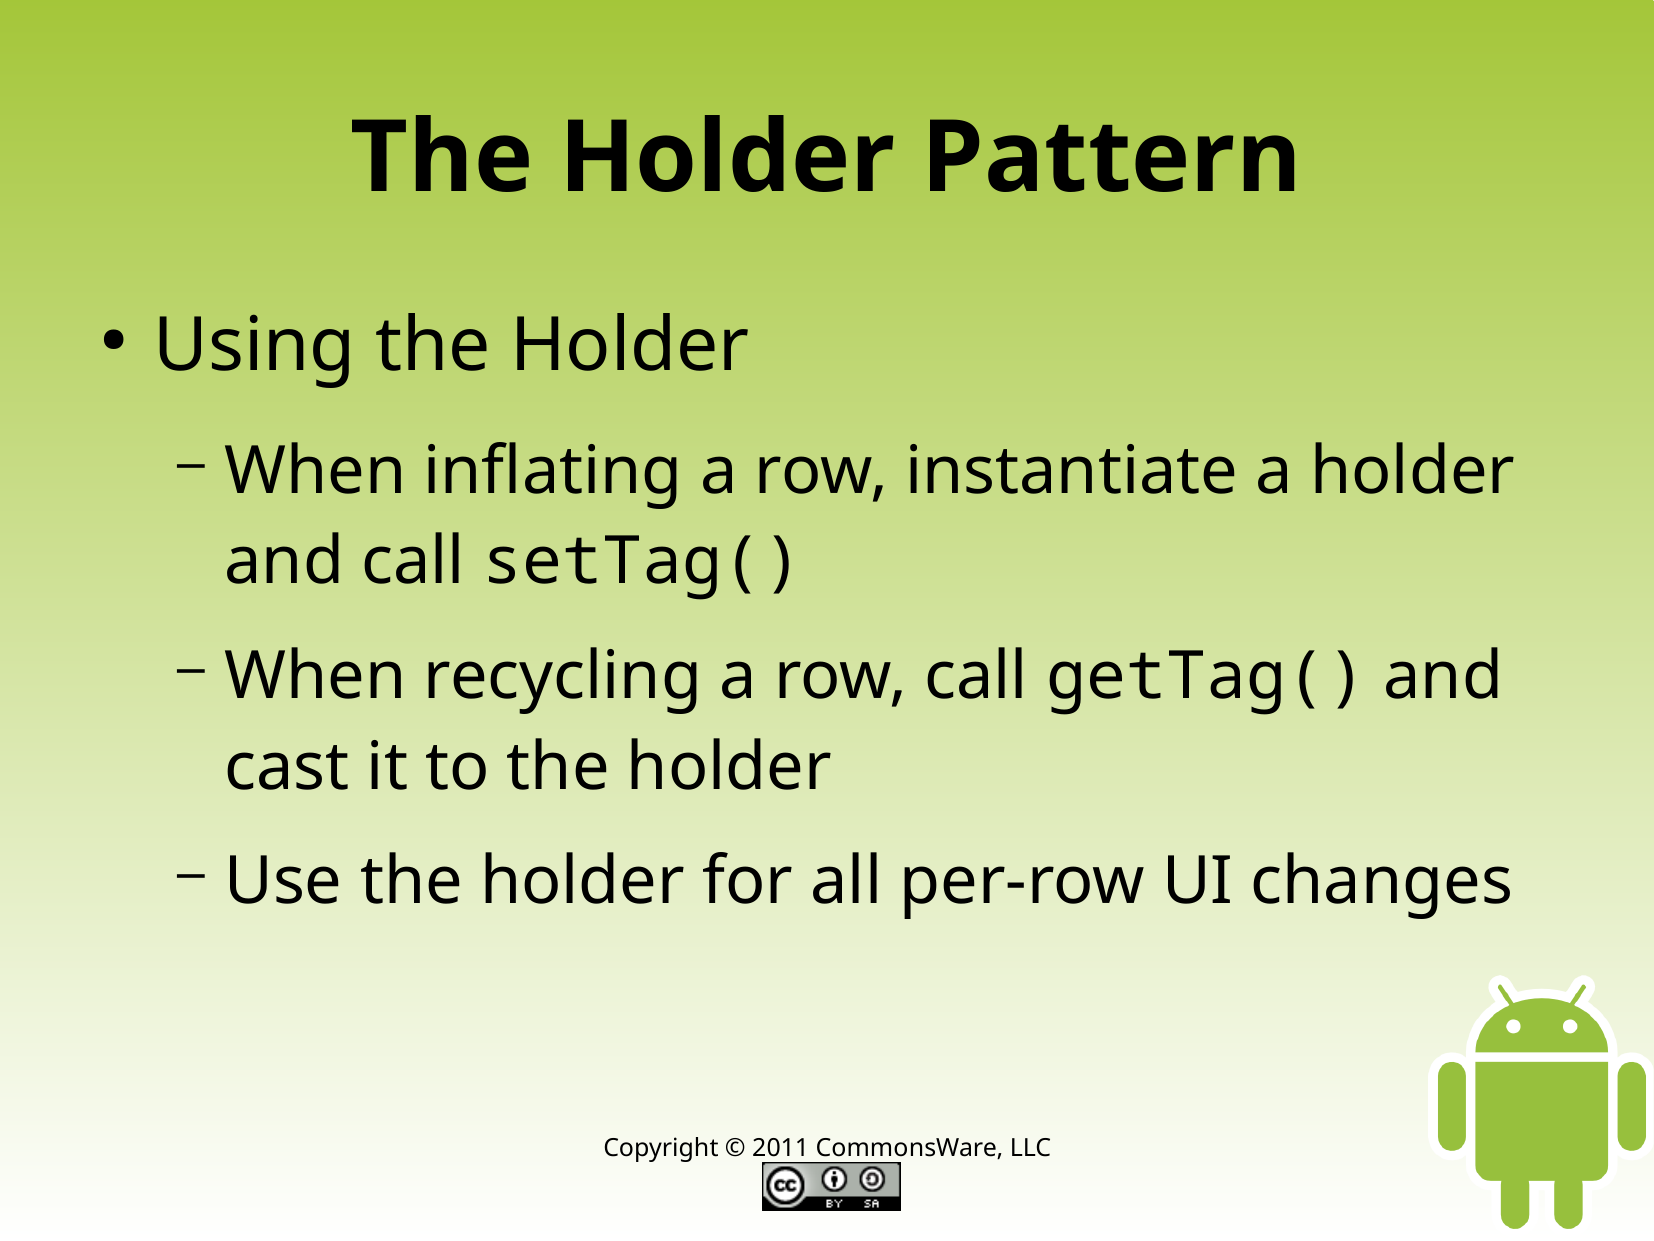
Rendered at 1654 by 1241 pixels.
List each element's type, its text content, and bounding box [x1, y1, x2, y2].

picture [1428, 975, 1654, 1238]
list Using the Holder When inflating a row, instantiate a holder and call setTag() When recycling a row, call getTag() and cast it to the holder Use the holder for all per-row UI changes [82, 290, 1571, 867]
title The Holder Pattern [82, 49, 1571, 257]
picture [762, 1162, 901, 1211]
